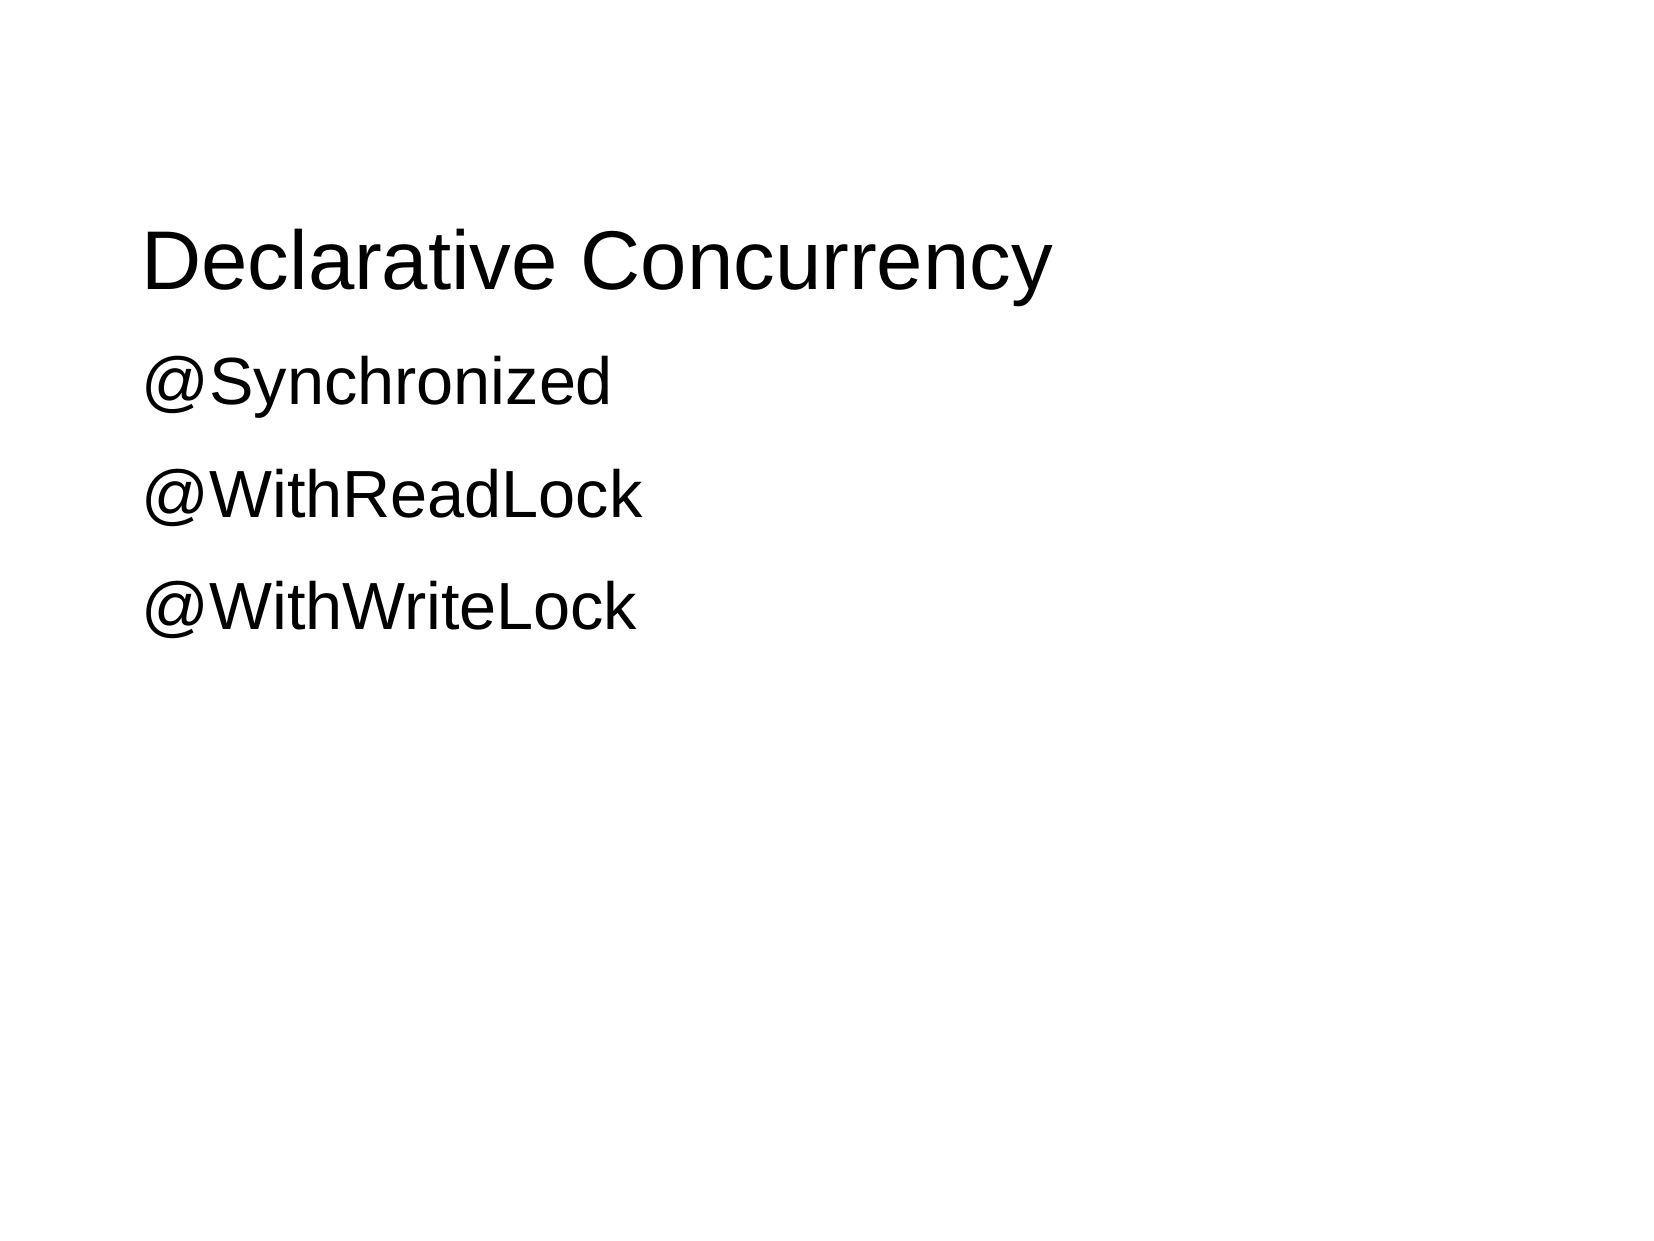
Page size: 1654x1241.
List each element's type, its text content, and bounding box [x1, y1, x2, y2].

subtitle Declarative Concurrency @Synchronized @WithReadLock @WithWriteLock [141, 167, 1630, 1194]
